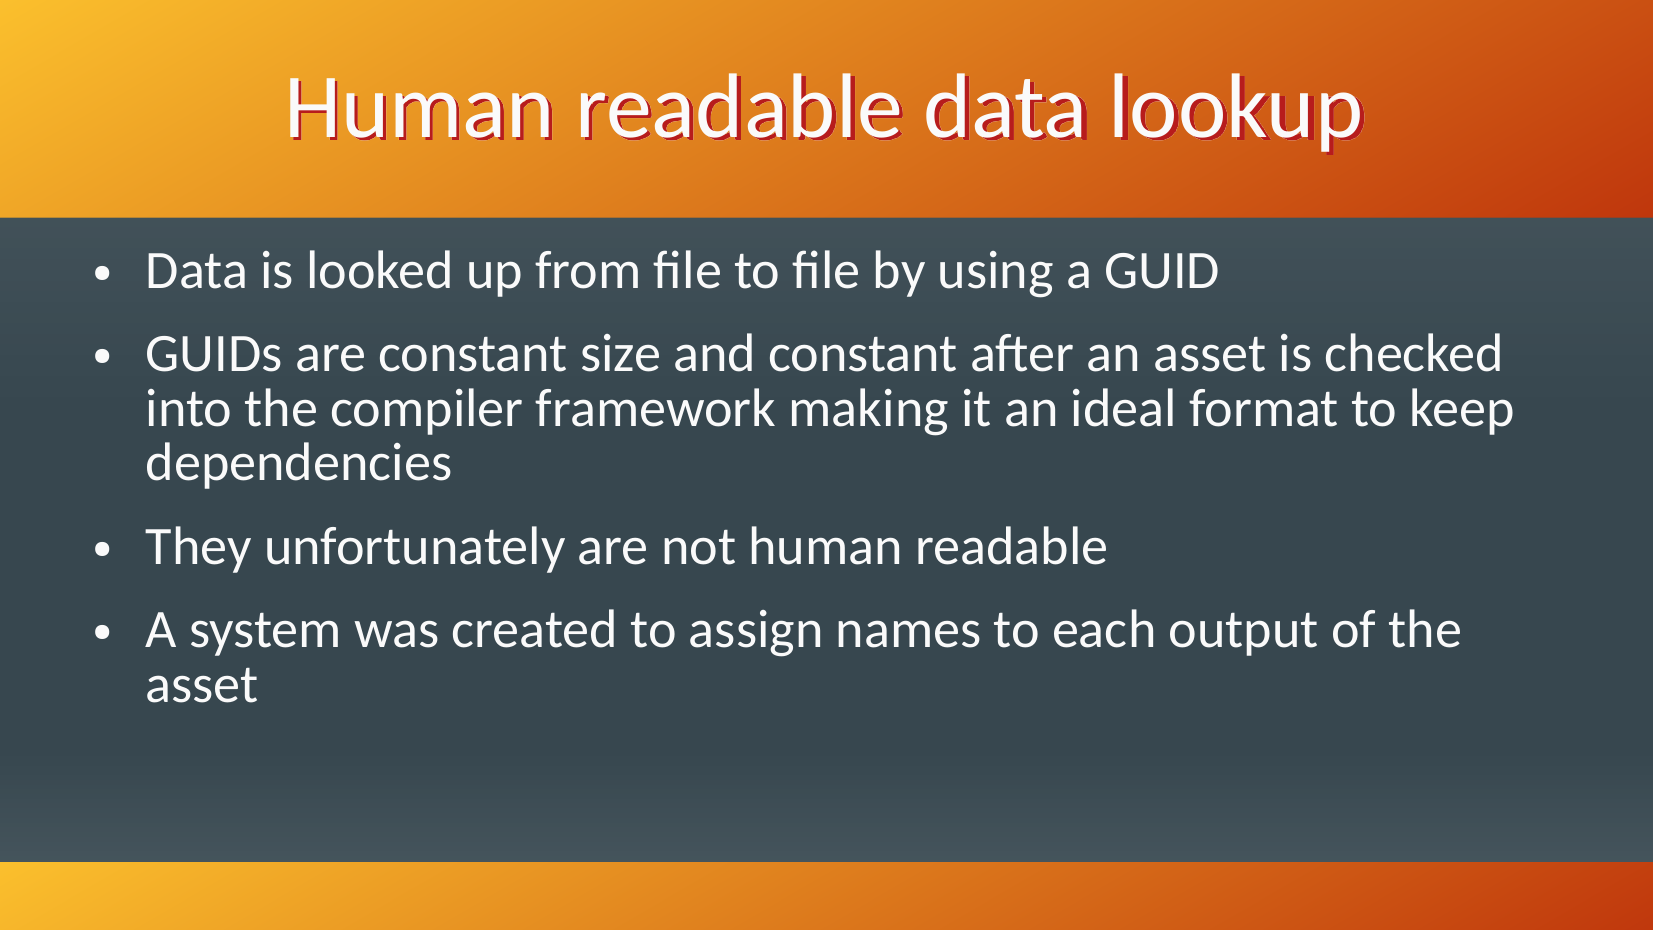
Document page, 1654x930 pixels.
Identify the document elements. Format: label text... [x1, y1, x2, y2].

list Data is looked up from file to file by using a GUID GUIDs are constant size and constant after an asset is checked into the compiler framework making it an ideal format to keep dependencies They unfortunately are not human readable A system was created to assign names to each output of the asset [74, 247, 1575, 825]
title Human readable data lookup [74, 37, 1575, 193]
